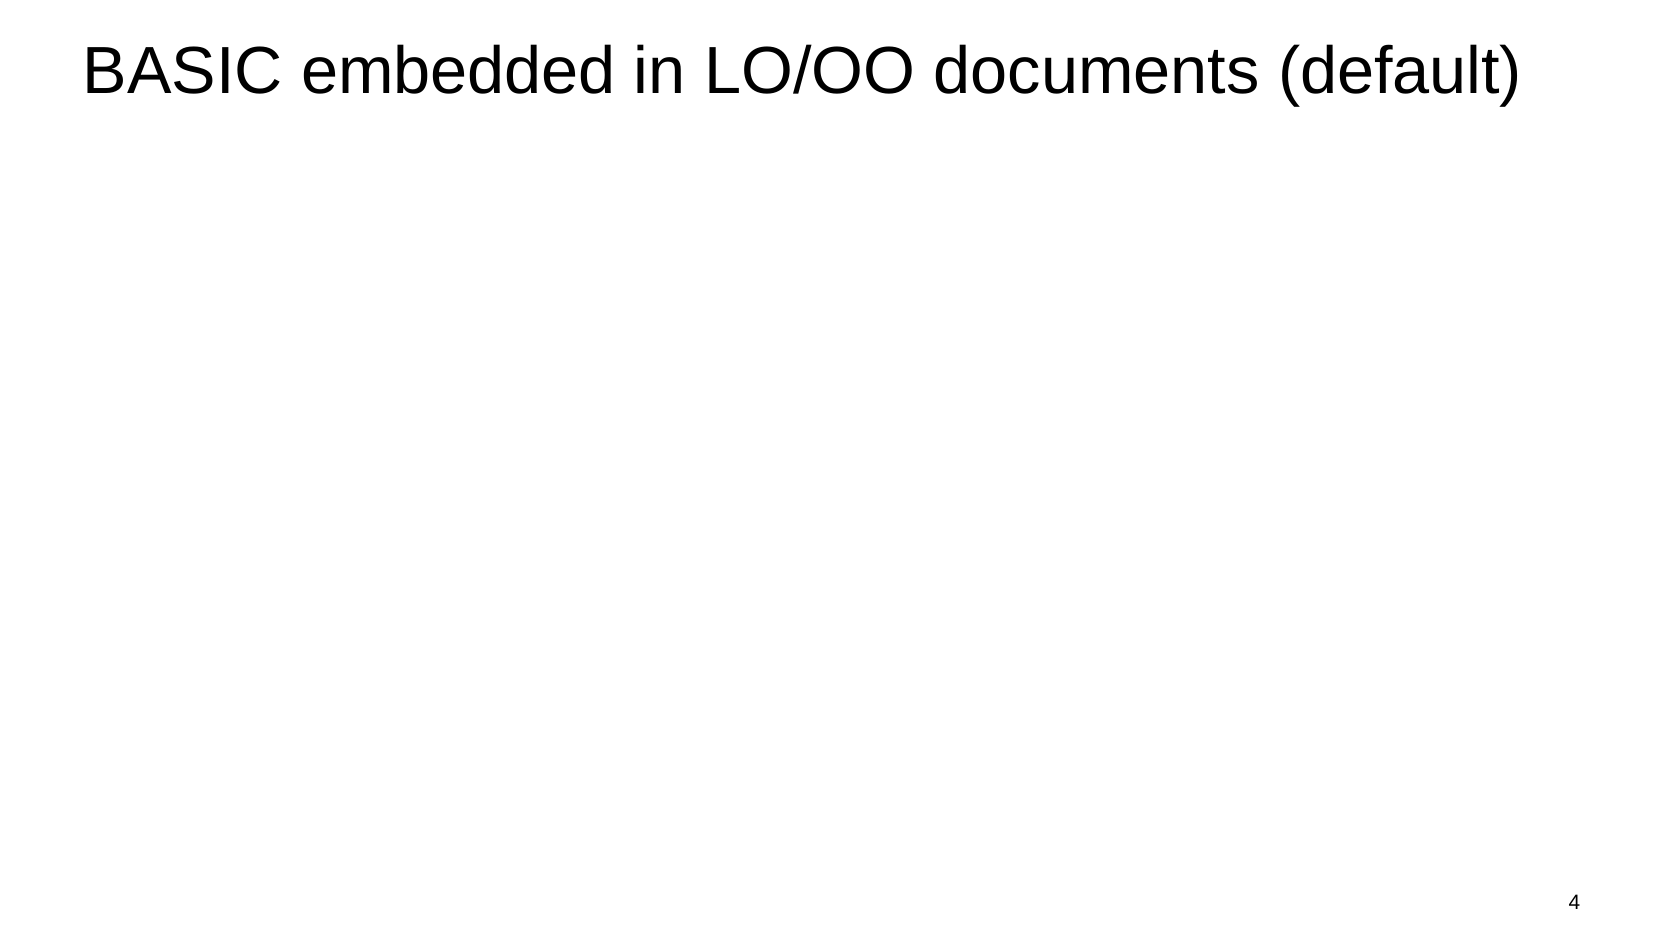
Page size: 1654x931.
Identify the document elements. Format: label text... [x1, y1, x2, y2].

title BASIC embedded in LO/OO documents (default) [82, 32, 1571, 108]
text_box <number> [1553, 883, 1654, 922]
